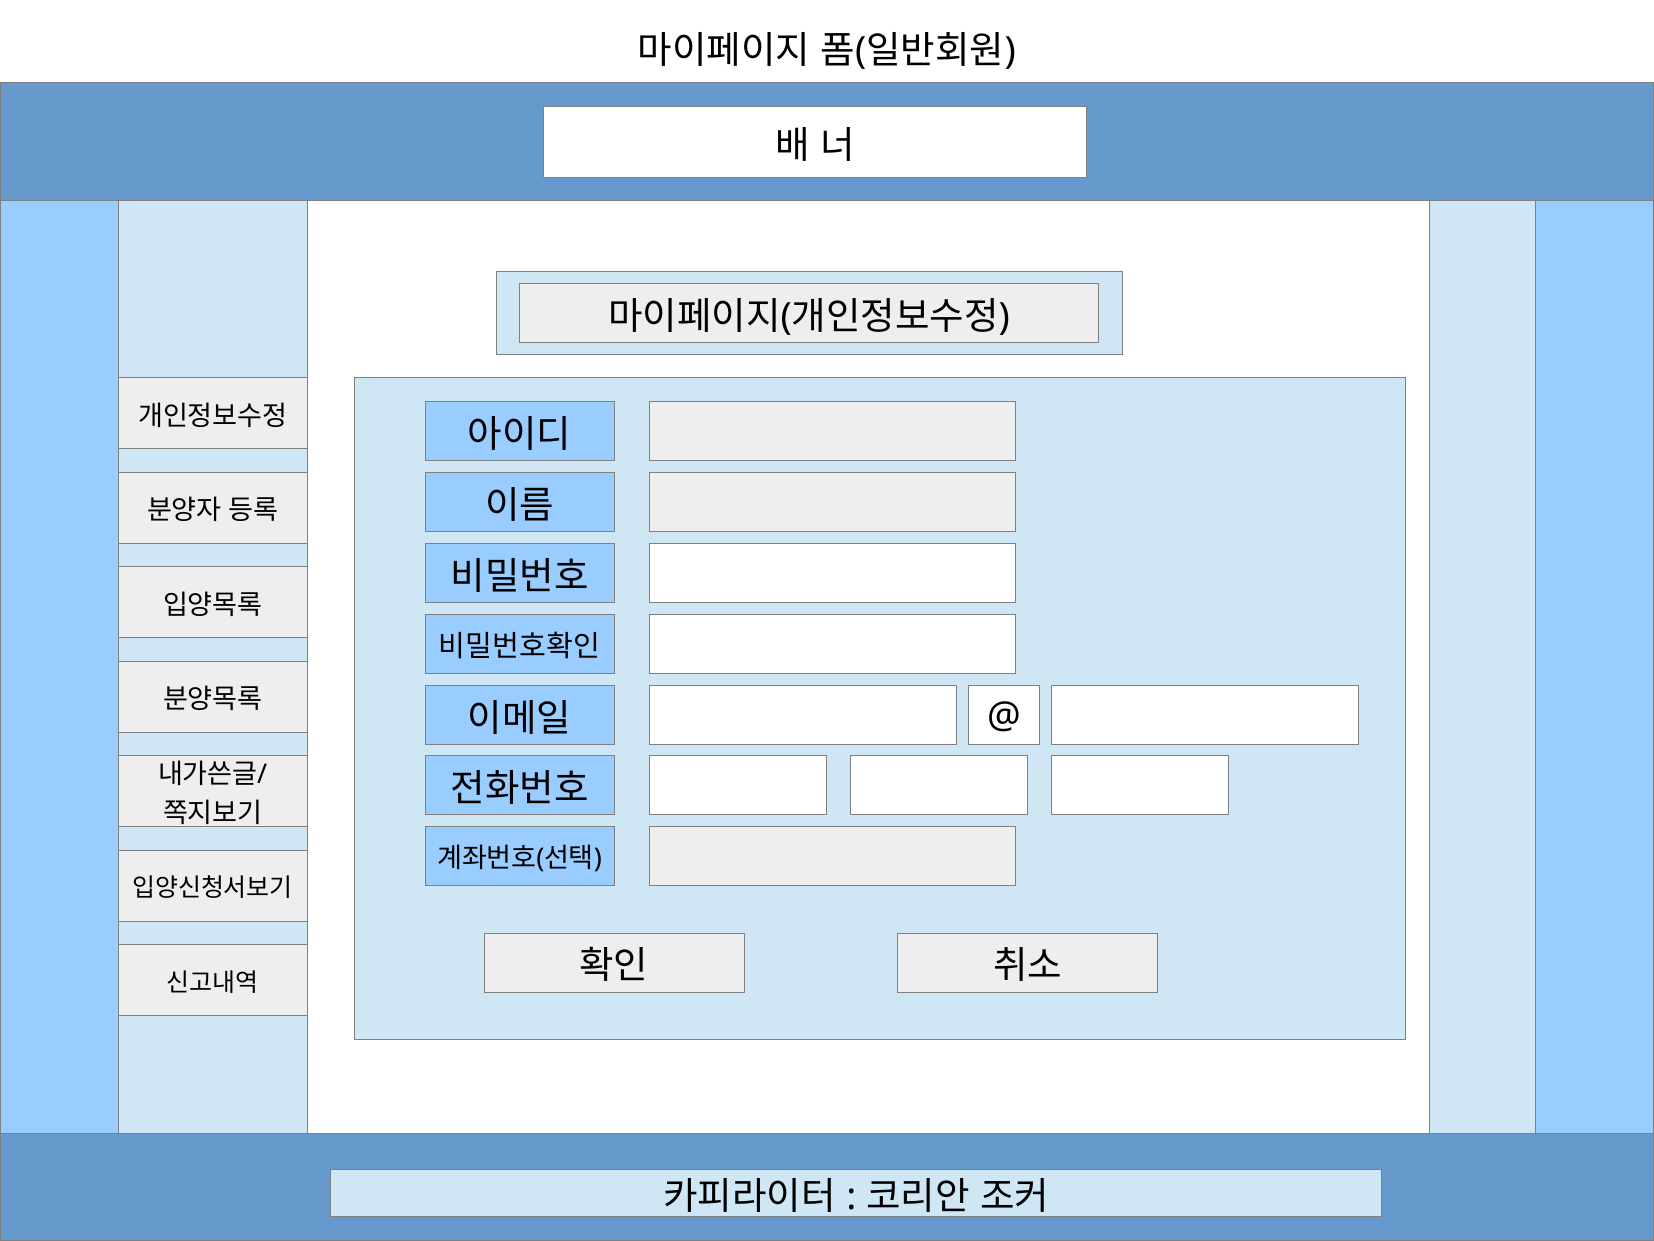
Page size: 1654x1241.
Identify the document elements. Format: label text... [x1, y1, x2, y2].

text_box 입양목록 [118, 566, 308, 638]
text_box 배 너 [543, 106, 1087, 178]
text_box 개인정보수정 [118, 377, 308, 449]
text_box 아이디 [425, 401, 615, 461]
text_box 계좌번호(선택) [425, 826, 615, 886]
text_box [0, 82, 1654, 1241]
text_box 마이페이지(개인정보수정) [519, 283, 1099, 343]
text_box 이메일 [425, 685, 615, 745]
text_box 분양목록 [118, 661, 308, 733]
text_box 내가쓴글/ 쪽지보기 [118, 755, 308, 827]
text_box 마이페이지 폼(일반회원) [602, 13, 1052, 71]
text_box 신고내역 [118, 944, 308, 1016]
text_box 전화번호 [425, 755, 615, 815]
text_box 입양신청서보기 [118, 850, 308, 922]
text_box 취소 [897, 933, 1158, 993]
text_box 분양자 등록 [118, 472, 308, 544]
text_box 비밀번호 [425, 543, 615, 603]
text_box @ [968, 685, 1040, 745]
text_box 확인 [484, 933, 745, 993]
text_box 비밀번호확인 [425, 614, 615, 674]
text_box 카피라이터 : 코리안 조커 [330, 1169, 1382, 1217]
text_box 이름 [425, 472, 615, 532]
